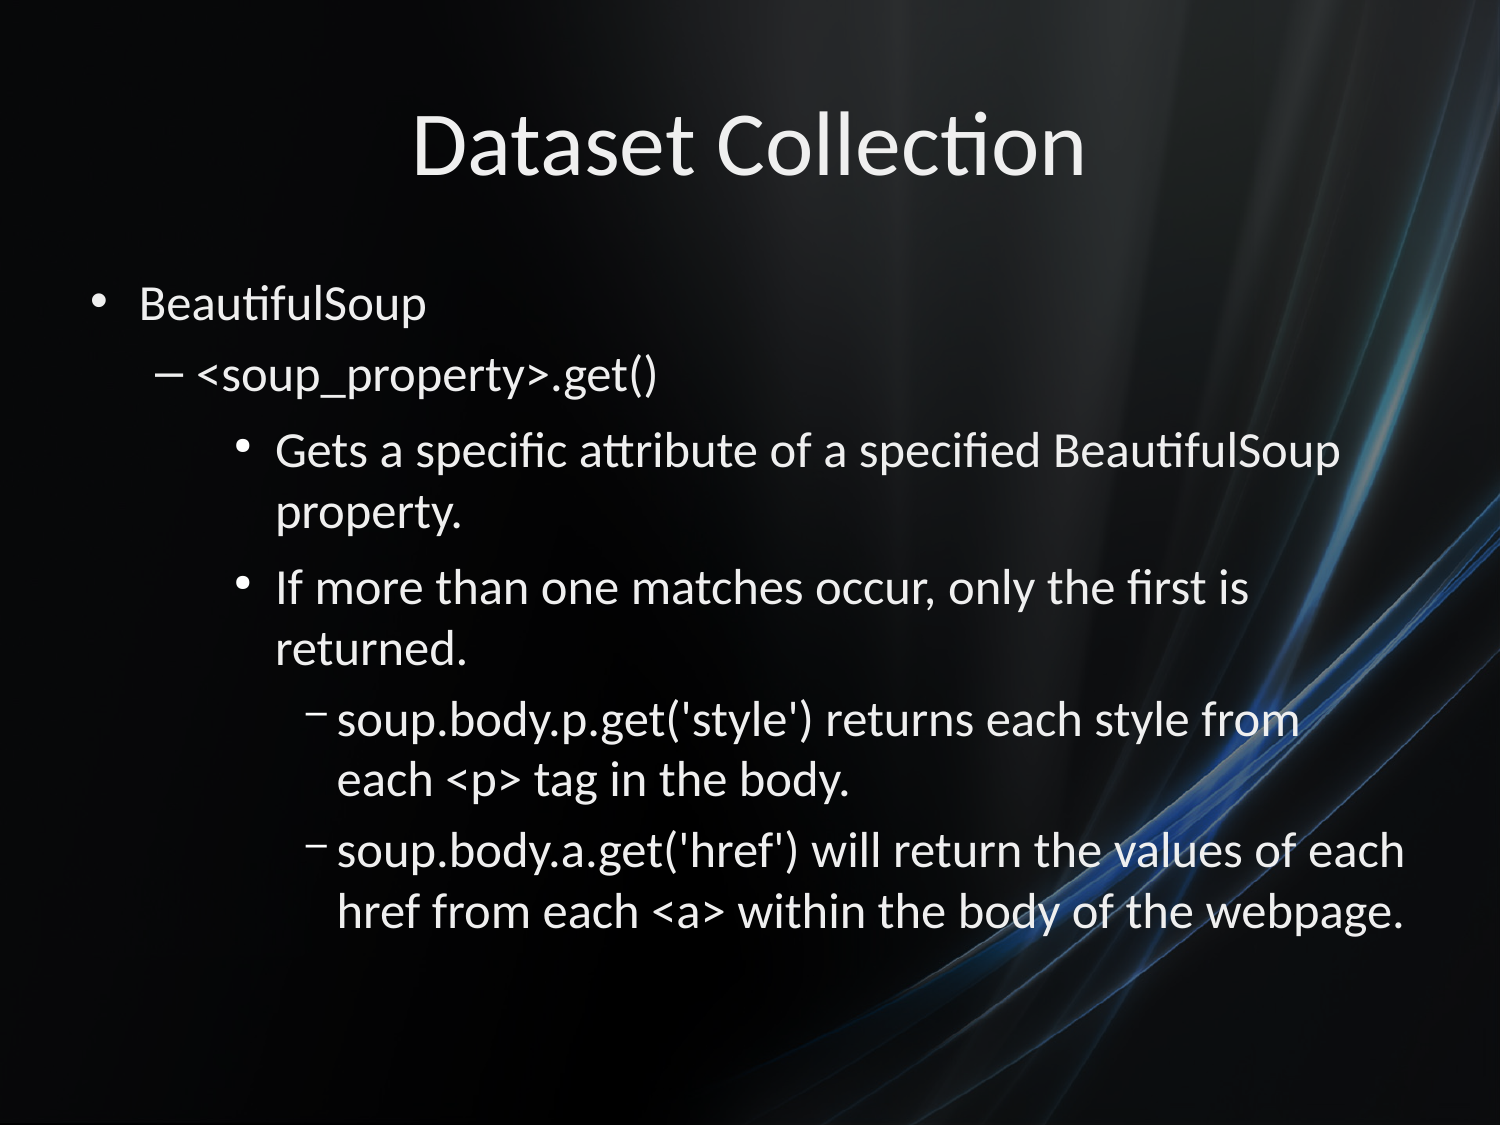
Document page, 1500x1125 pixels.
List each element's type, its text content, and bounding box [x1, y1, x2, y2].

picture [0, 0, 1500, 1125]
list BeautifulSoup <soup_property>.get() Gets a specific attribute of a specified BeautifulSoup property. If more than one matches occur, only the first is returned. soup.body.p.get('style') returns each style from each <p> tag in the body. soup.body.a.get('href') will return the values of each href from each <a> within the body of the webpage. [75, 262, 1425, 1005]
title Dataset Collection [75, 45, 1425, 233]
